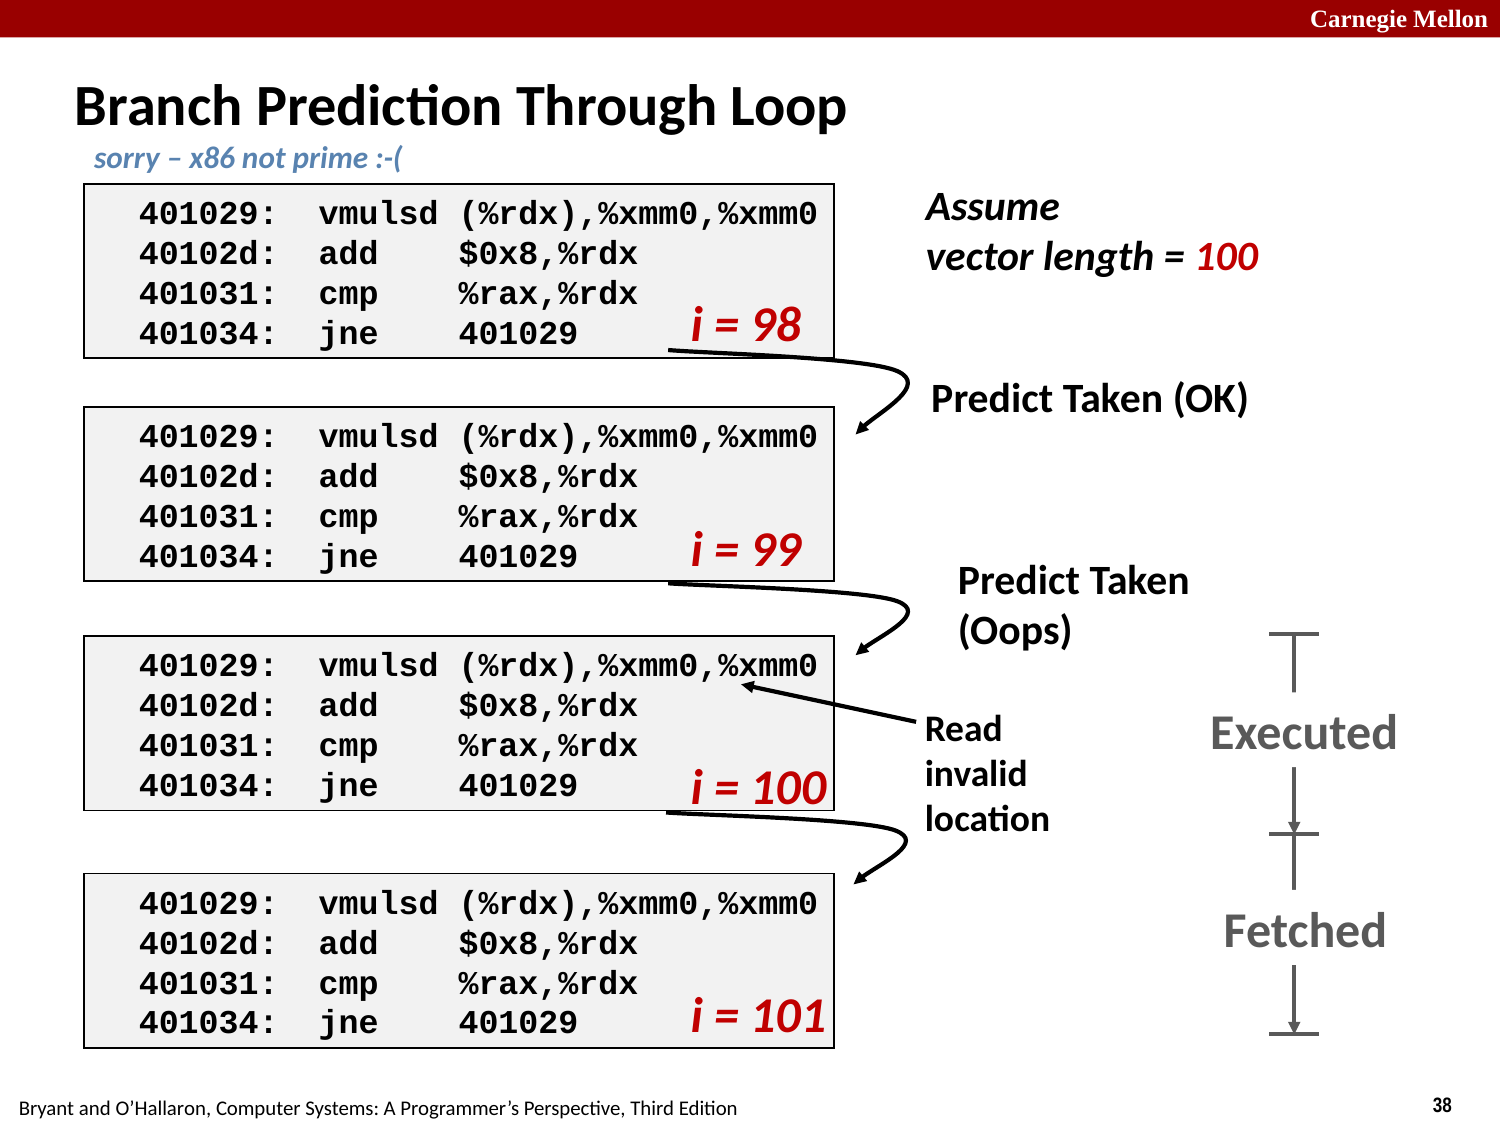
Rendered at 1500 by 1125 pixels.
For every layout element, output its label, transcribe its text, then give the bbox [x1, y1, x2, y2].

text_box 401029: vmulsd (%rdx),%xmm0,%xmm0 40102d: add $0x8,%rdx 401031: cmp %rax,%rdx 401034: jne 401029 [83, 873, 834, 1048]
text_box i = 98 [675, 284, 816, 360]
text_box 401029: vmulsd (%rdx),%xmm0,%xmm0 40102d: add $0x8,%rdx 401031: cmp %rax,%rdx 401034: jne 401029 [83, 636, 834, 811]
text_box i = 100 [675, 746, 842, 819]
text_box i = 99 [675, 509, 816, 585]
text_box 401029: vmulsd (%rdx),%xmm0,%xmm0 40102d: add $0x8,%rdx 401031: cmp %rax,%rdx 401034: jne 401029 [83, 406, 834, 582]
text_box Read invalid location [910, 696, 1123, 847]
text_box Predict Taken (Oops) [943, 545, 1206, 660]
text_box Fetched [1208, 889, 1403, 965]
text_box i = 100 [675, 816, 797, 822]
title Branch Prediction Through Loop sorry – x86 not prime :-( [59, 73, 1349, 168]
text_box Assume vector length = 100 [911, 171, 1274, 287]
text_box i = 101 [675, 975, 842, 1051]
text_box Executed [1195, 692, 1414, 768]
text_box 401029: vmulsd (%rdx),%xmm0,%xmm0 40102d: add $0x8,%rdx 401031: cmp %rax,%rdx 401034: jne 401029 [83, 183, 834, 359]
text_box Predict Taken (OK) [916, 363, 1265, 429]
